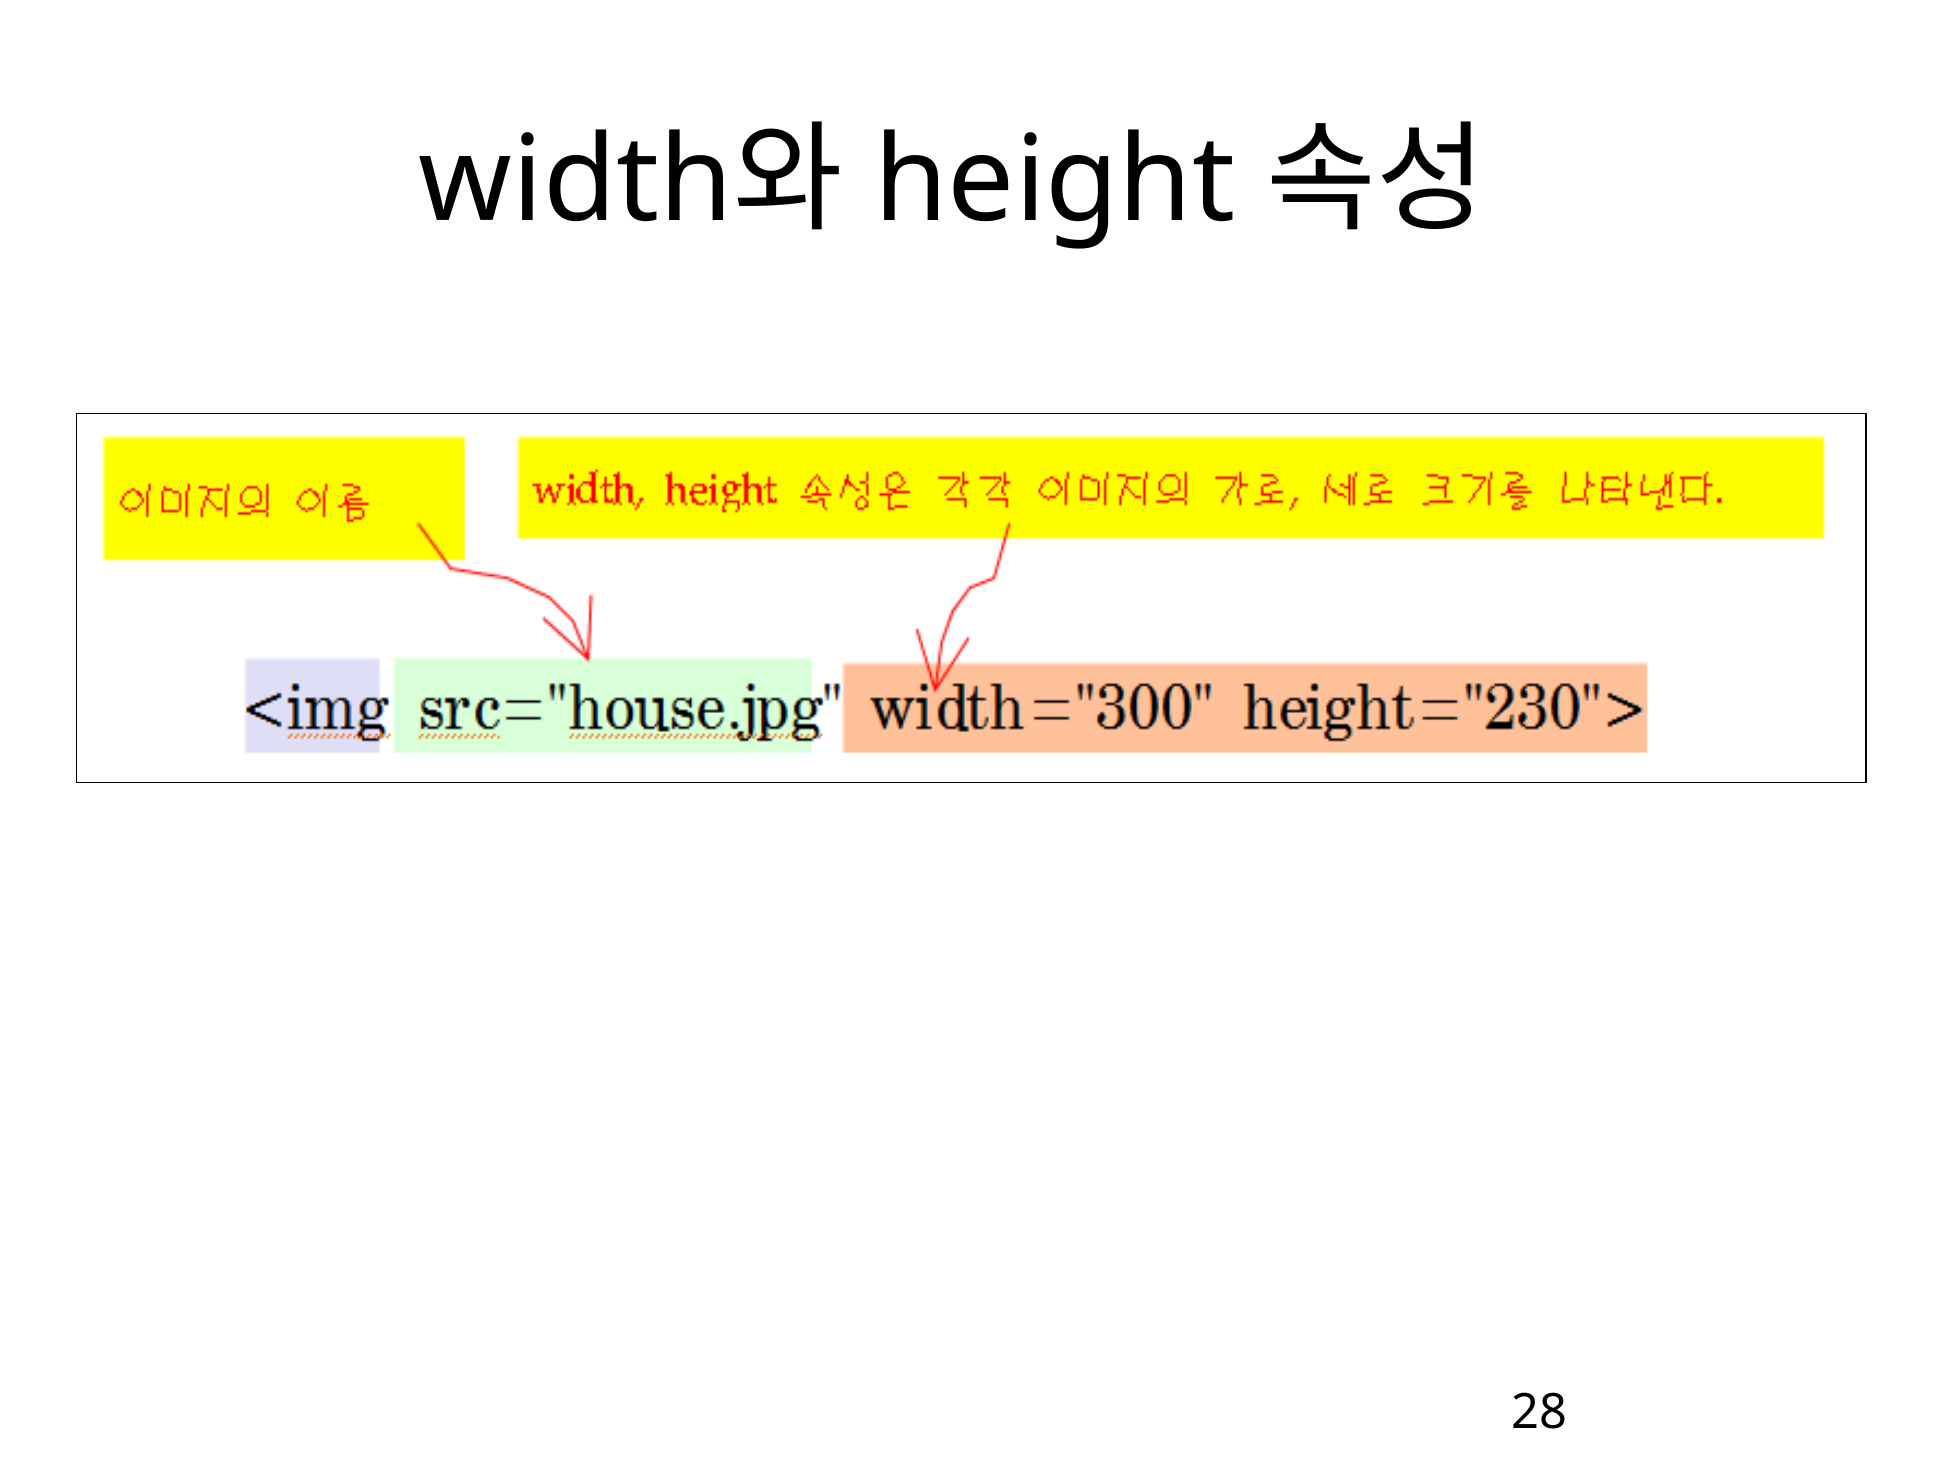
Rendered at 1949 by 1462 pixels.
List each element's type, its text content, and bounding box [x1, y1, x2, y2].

title width와 height 속성 [156, 92, 1749, 255]
slide_number <숫자> [1496, 1372, 1899, 1462]
picture [77, 414, 1866, 782]
